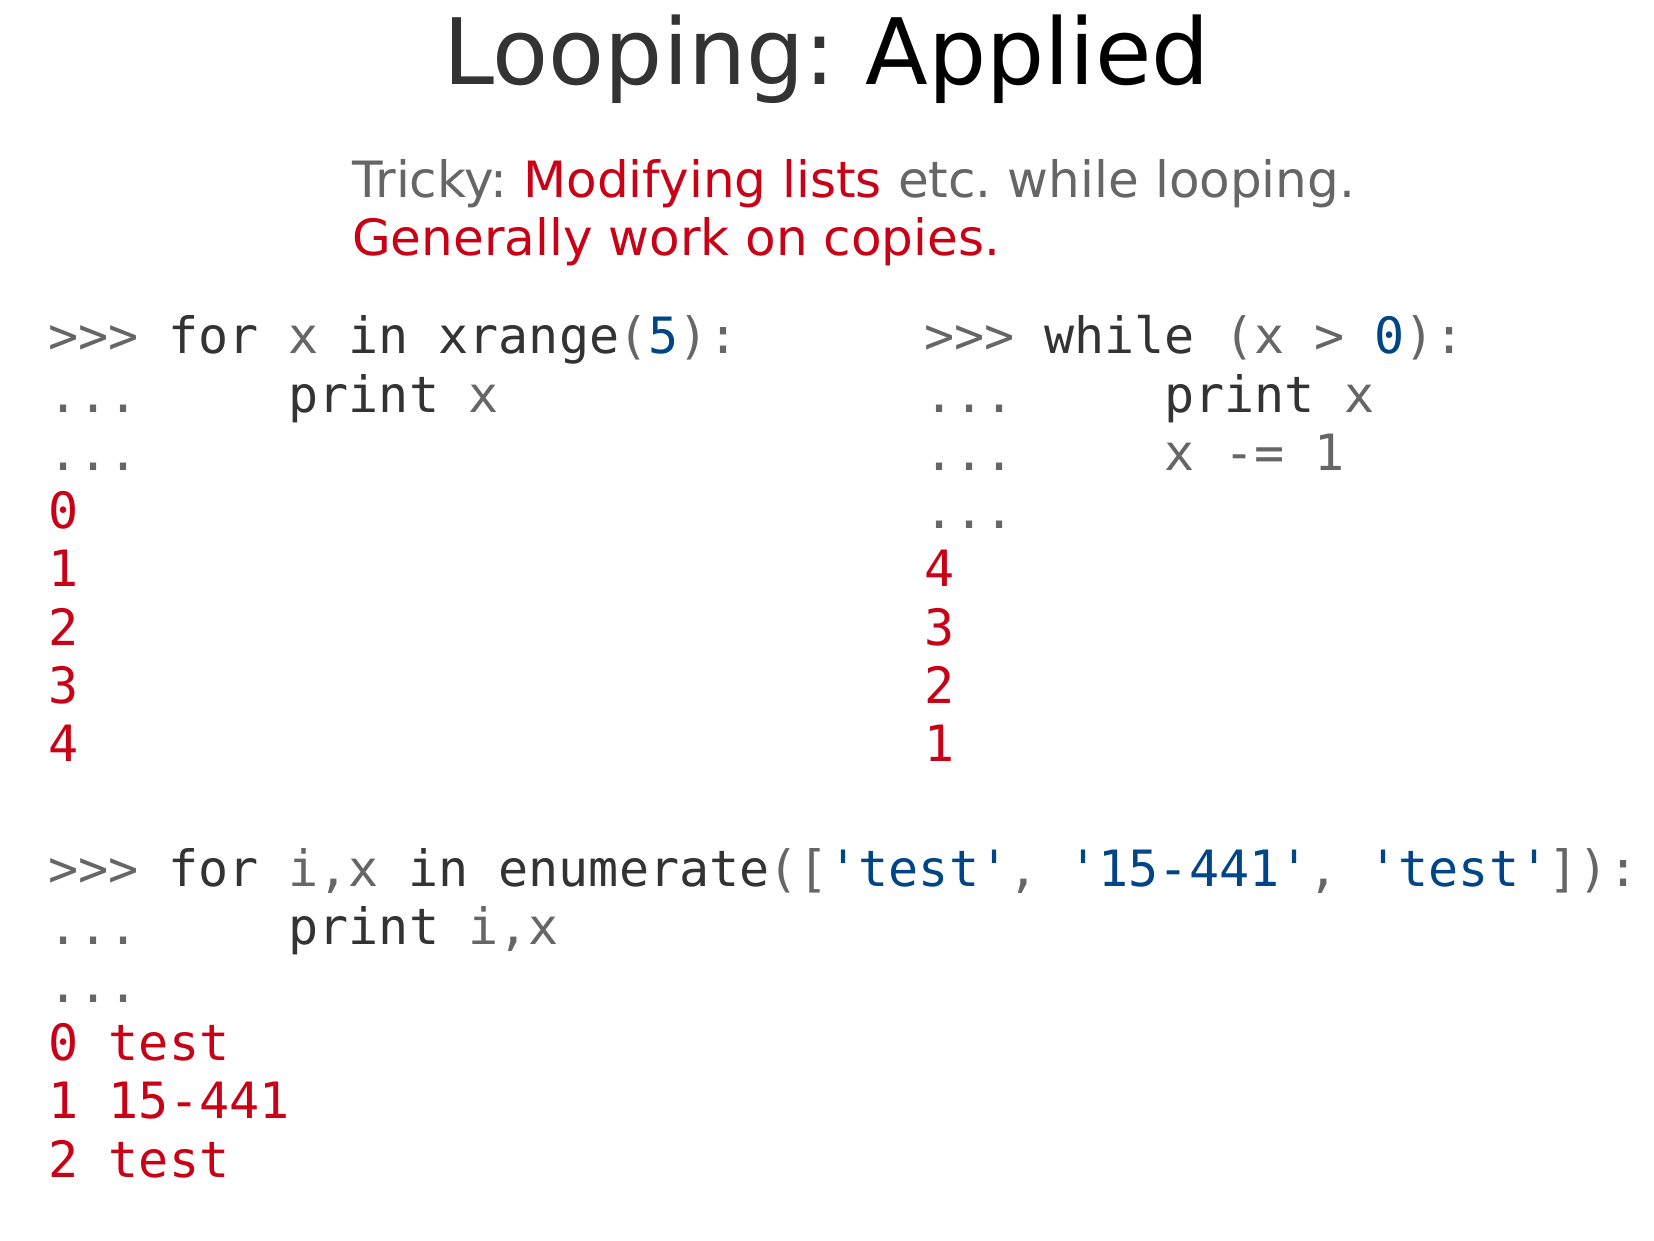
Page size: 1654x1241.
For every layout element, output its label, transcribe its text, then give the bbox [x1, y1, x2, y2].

text_box Tricky: Modifying lists etc. while looping. Generally work on copies. [337, 143, 1370, 275]
text_box >>> for x in xrange(5): ... print x ... 0 1 2 3 4 [34, 300, 757, 832]
title Looping: Applied [82, 0, 1571, 149]
text_box >>> while (x > 0): ... print x ... x -= 1 ... 4 3 2 1 [909, 300, 1482, 781]
text_box >>> for i,x in enumerate(['test', '15-441', 'test']): ... print i,x ... 0 test 1 15-441 2 test [34, 832, 1654, 1241]
